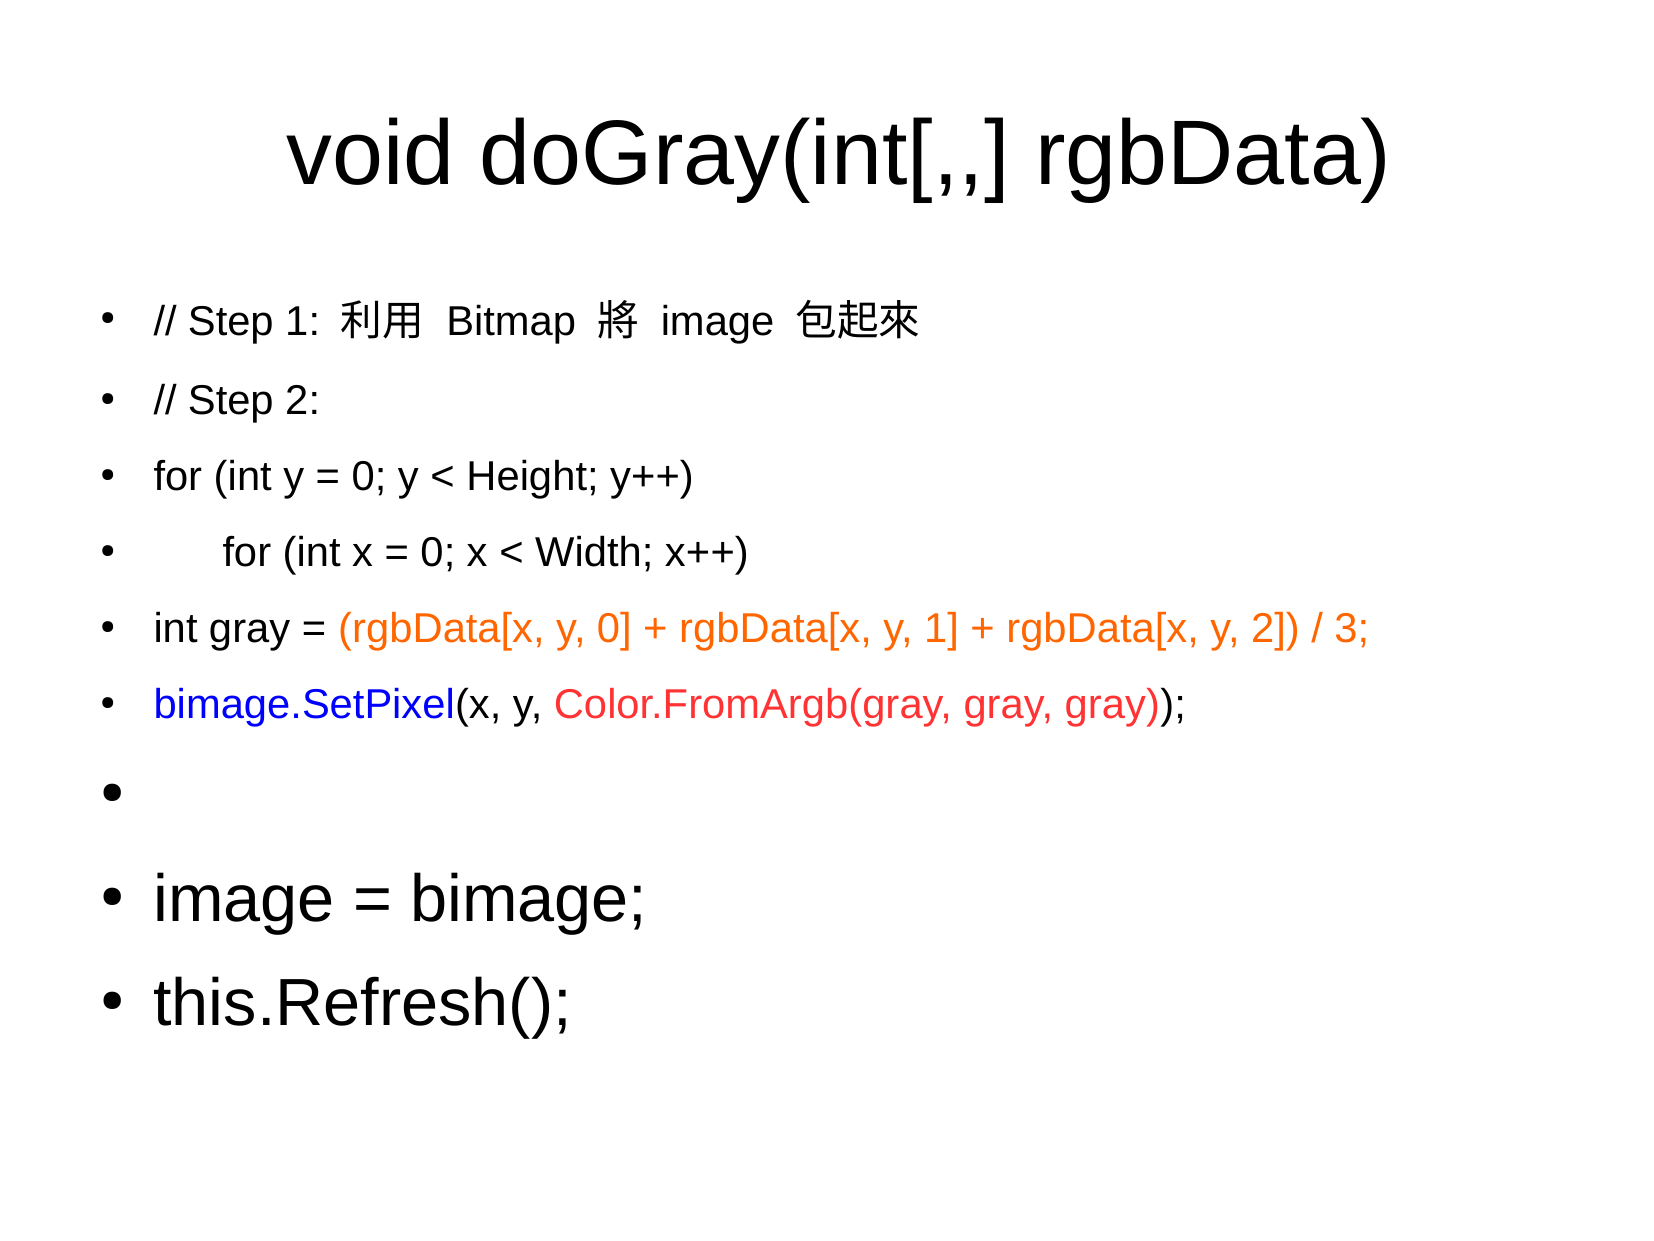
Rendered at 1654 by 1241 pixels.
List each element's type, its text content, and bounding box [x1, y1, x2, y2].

title void doGray(int[,,] rgbData) [82, 49, 1571, 257]
list // Step 1: 利用 Bitmap 將 image 包起來 // Step 2: for (int y = 0; y < Height; y++) for (int x = 0; x < Width; x++) int gray = (rgbData[x, y, 0] + rgbData[x, y, 1] + rgbData[x, y, 2]) / 3; bimage.SetPixel(x, y, Color.FromArgb(gray, gray, gray)); image = bimage; this.Refresh(); [82, 290, 1571, 1109]
